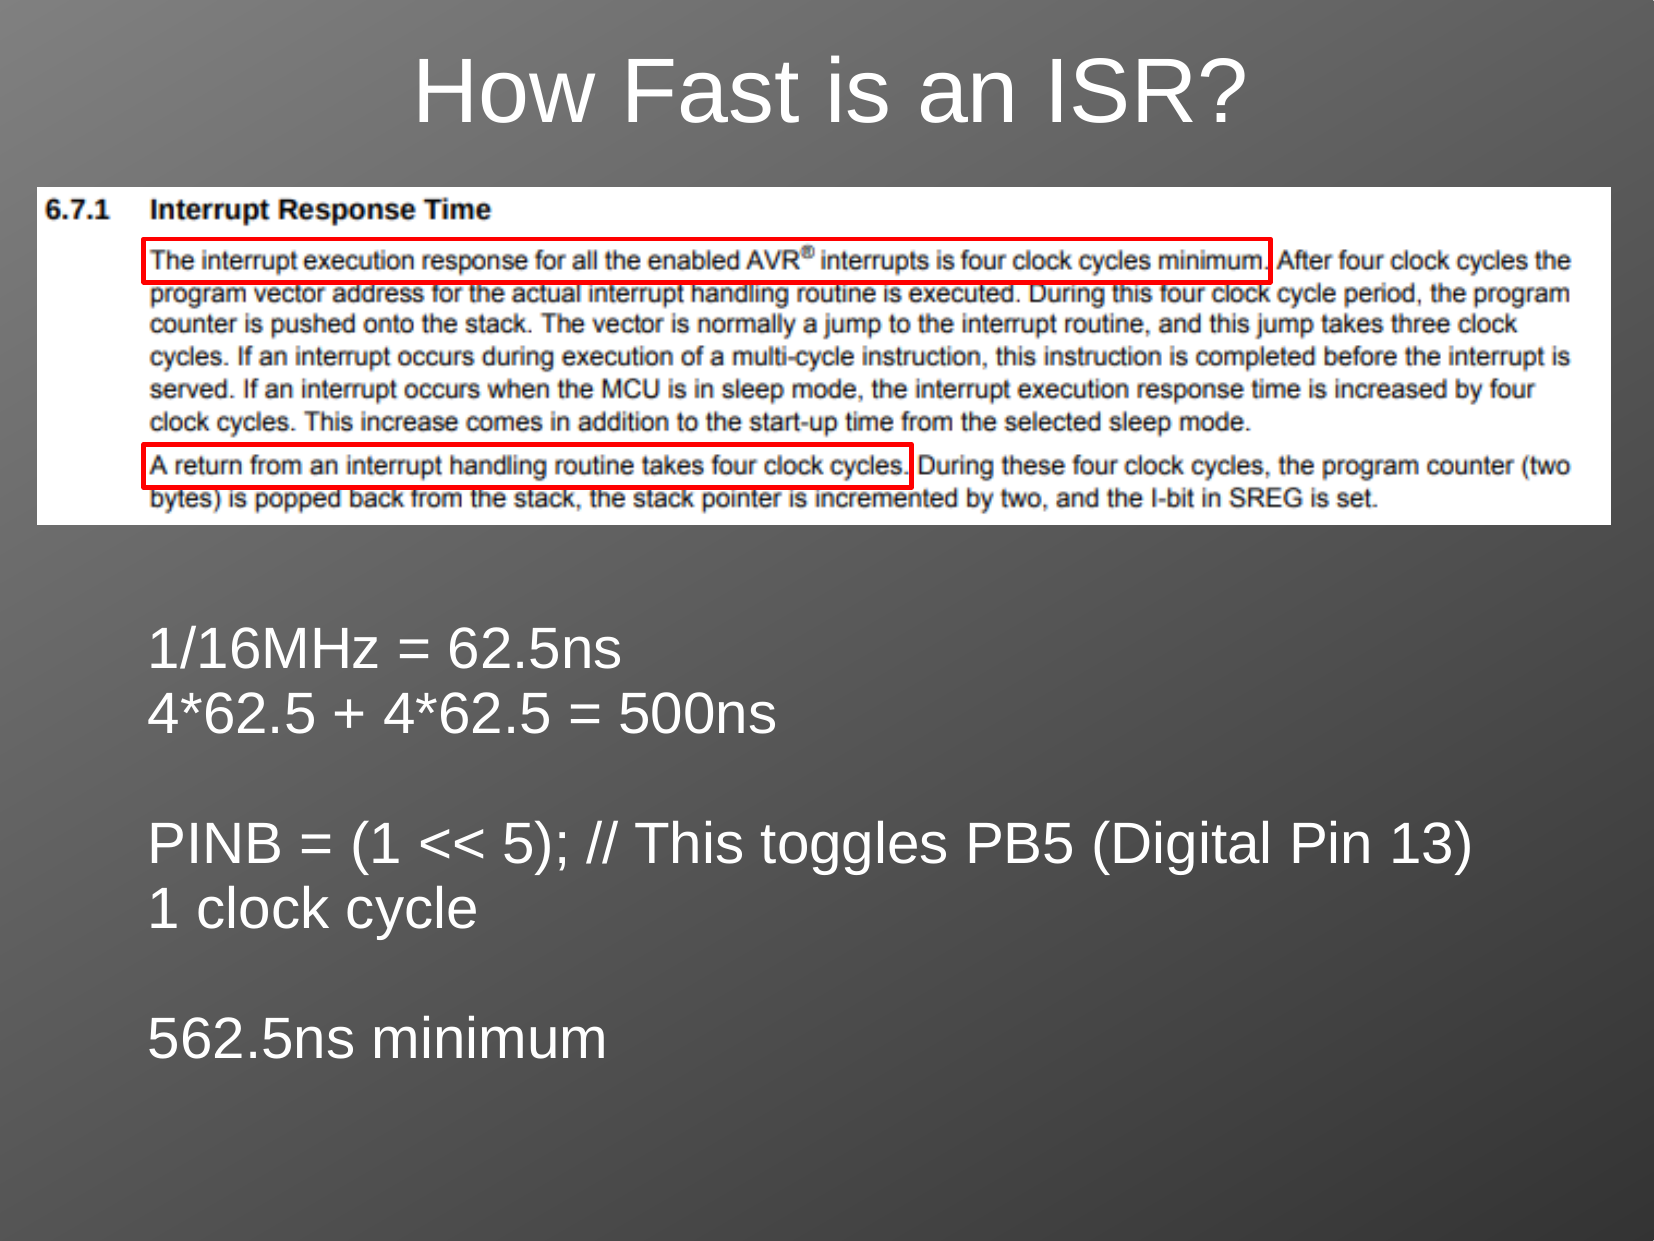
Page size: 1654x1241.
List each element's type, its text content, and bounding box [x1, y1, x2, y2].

title How Fast is an ISR? [86, 23, 1576, 158]
picture [37, 187, 1611, 526]
title 1/16MHz = 62.5ns 4*62.5 + 4*62.5 = 500ns PINB = (1 << 5); // This toggles PB5 (Digital Pin 13) 1 clock cycle 562.5ns minimum [112, 600, 1501, 1088]
